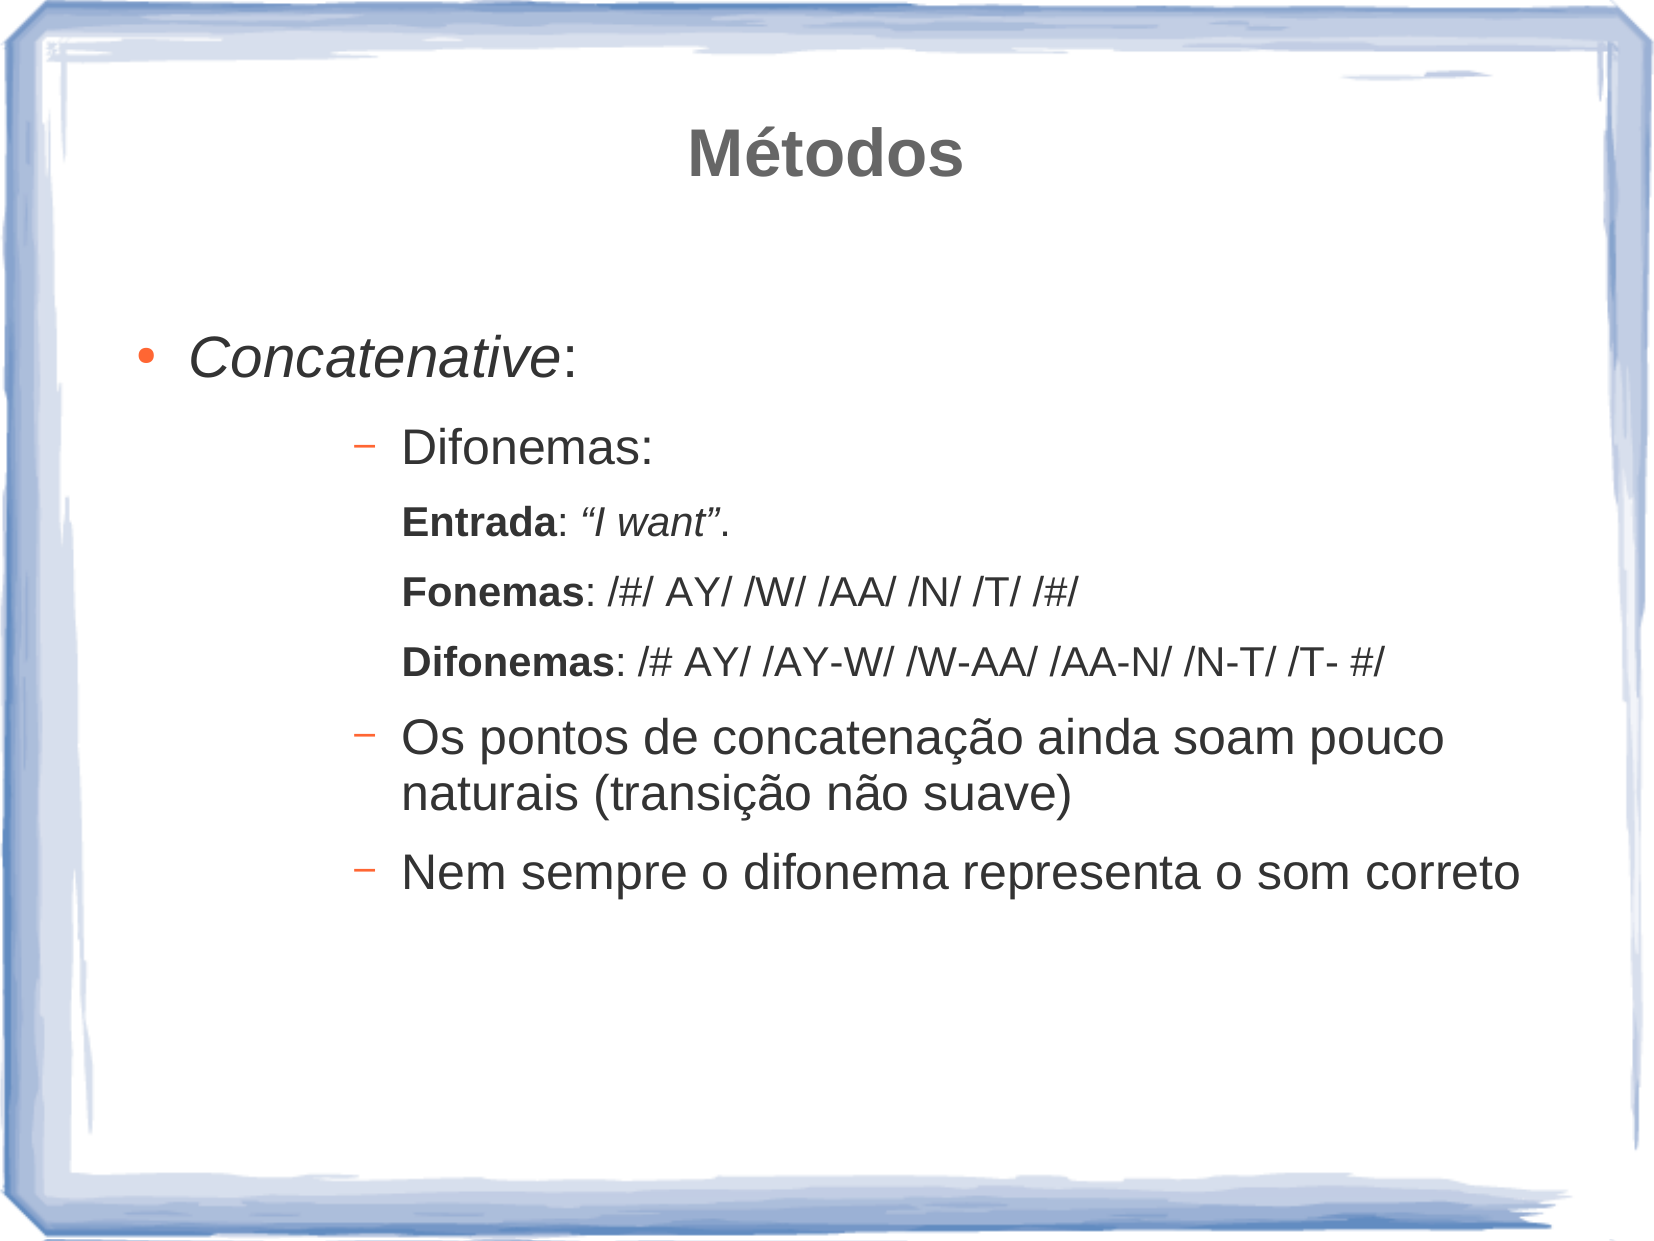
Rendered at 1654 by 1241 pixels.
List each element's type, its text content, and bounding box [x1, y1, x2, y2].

picture [0, 0, 1654, 1241]
title Métodos [82, 49, 1571, 257]
list Concatenative: Difonemas: Entrada: “I want”. Fonemas: /#/ AY/ /W/ /AA/ /N/ /T/ /#/ Difonemas: /# AY/ /AY-W/ /W-AA/ /AA-N/ /N-T/ /T- #/ Os pontos de concatenação ainda soam pouco naturais (transição não suave) Nem sempre o difonema representa o som correto [118, 324, 1571, 1045]
